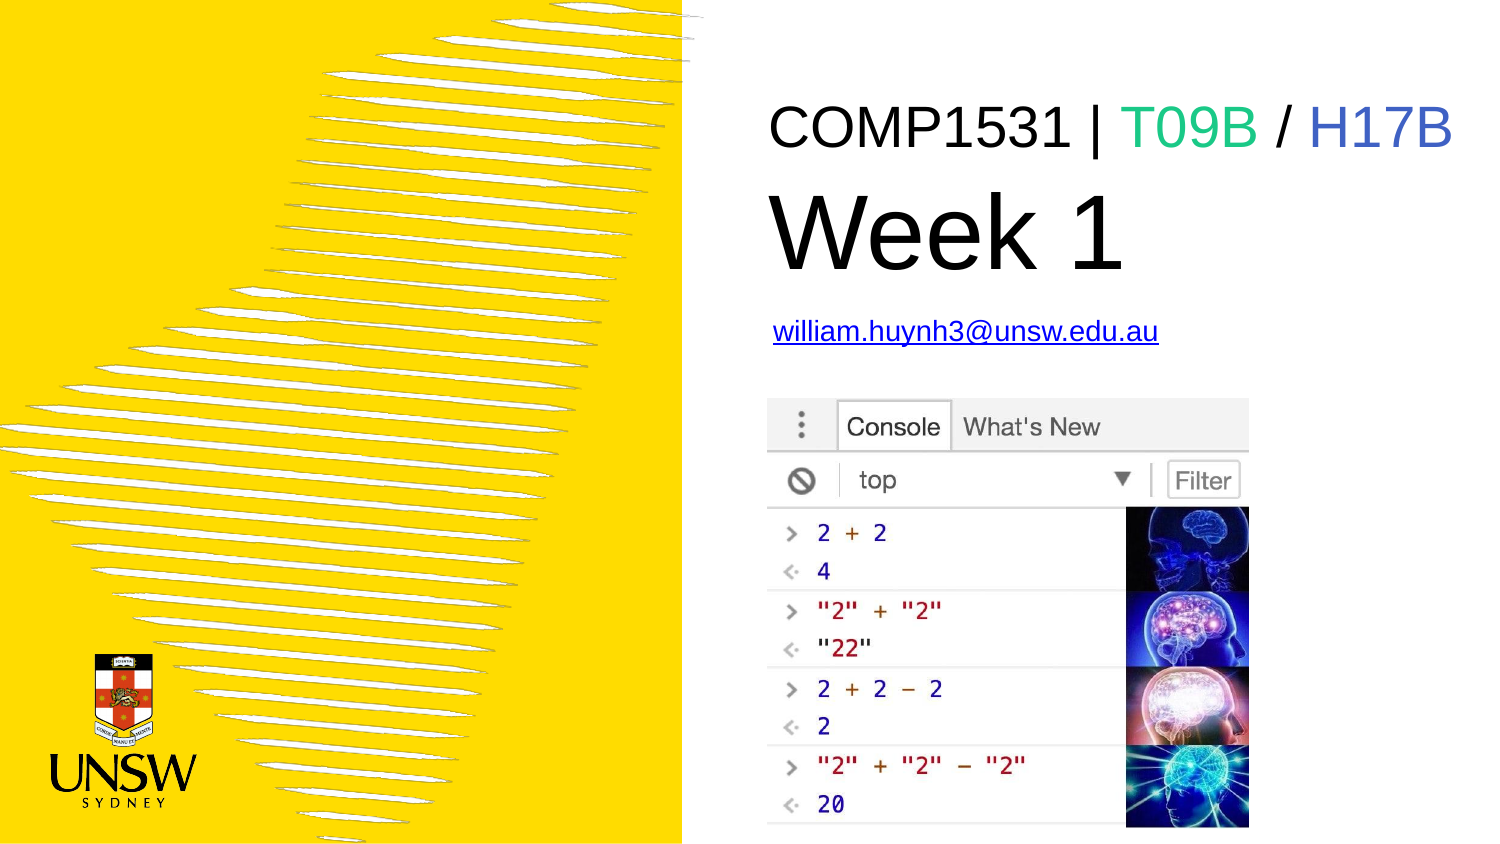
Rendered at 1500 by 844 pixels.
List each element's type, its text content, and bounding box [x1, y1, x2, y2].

text_box william.huynh3@unsw.edu.au [758, 297, 1449, 398]
title COMP1531 | T09B / H17B Week 1 [682, 0, 1500, 298]
picture [0, 0, 1249, 844]
